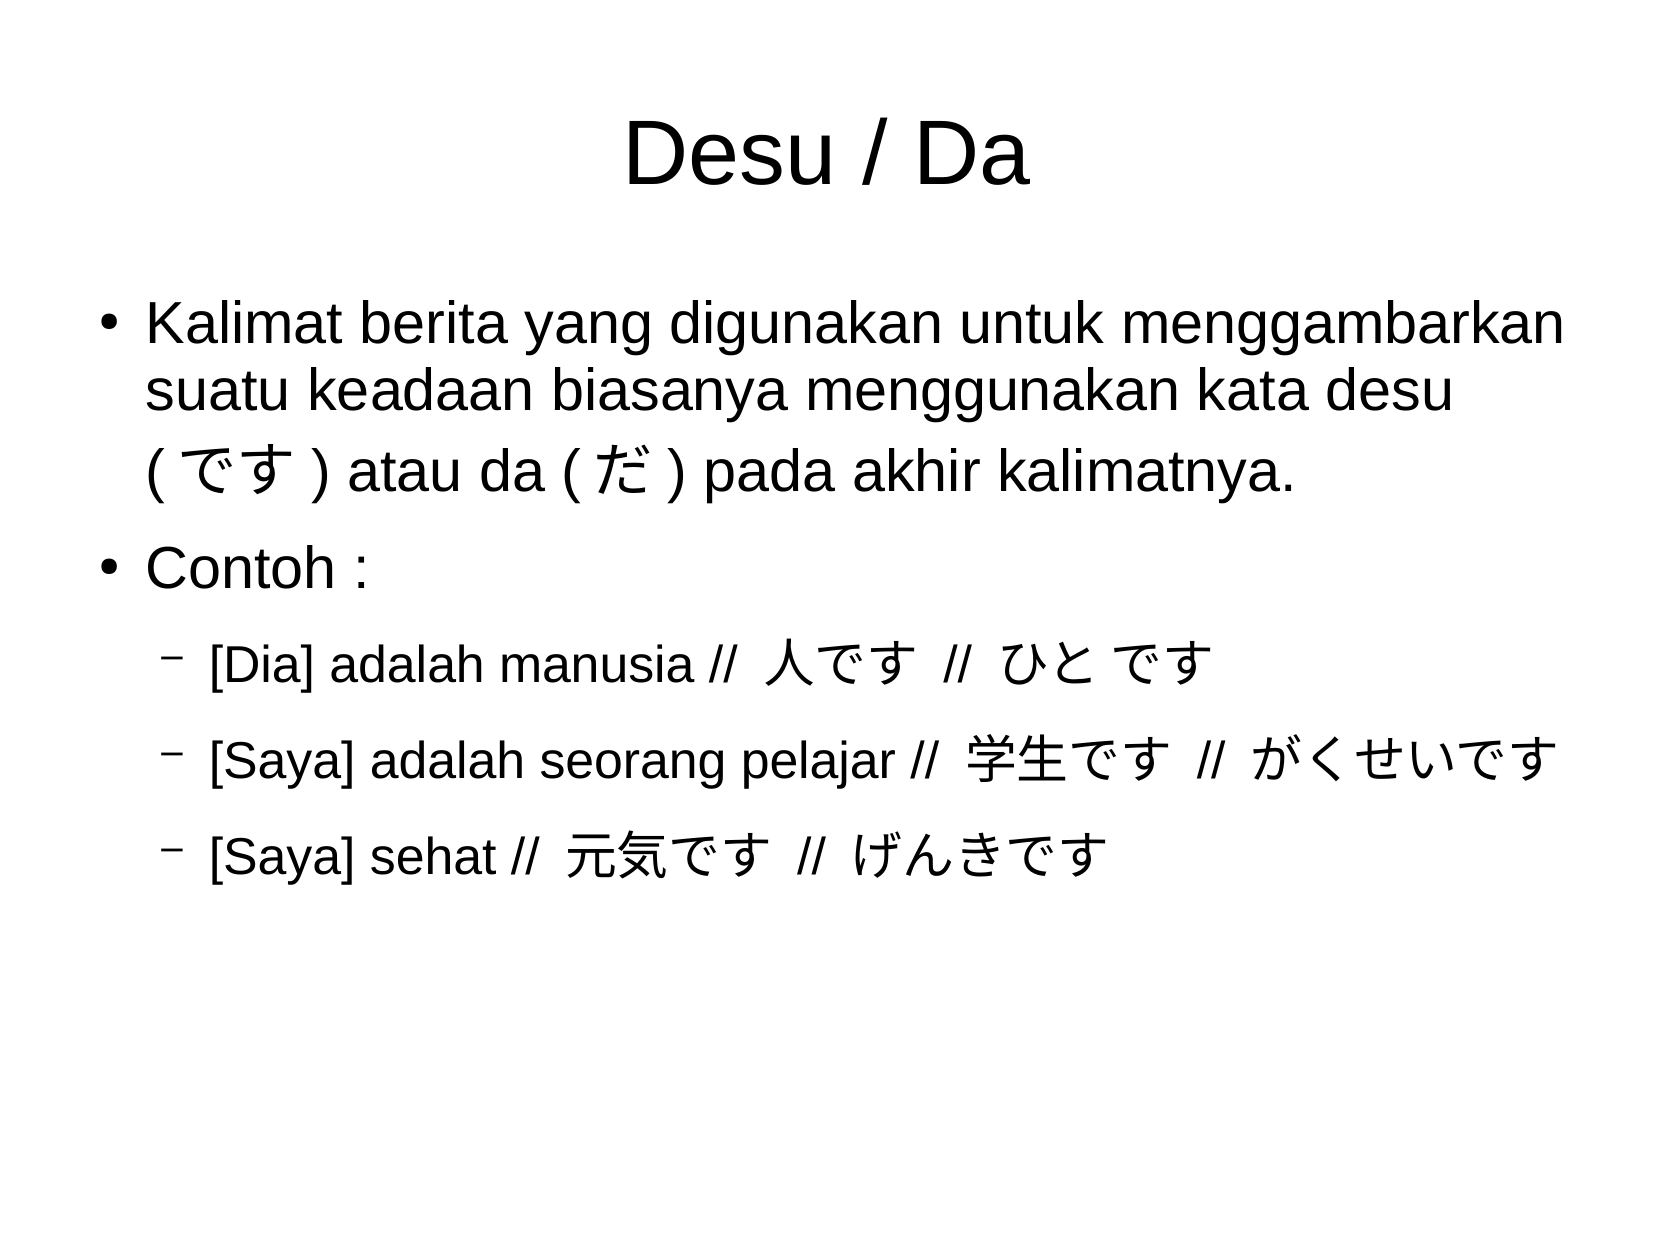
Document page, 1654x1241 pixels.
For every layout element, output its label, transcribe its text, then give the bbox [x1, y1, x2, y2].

list Kalimat berita yang digunakan untuk menggambarkan suatu keadaan biasanya menggunakan kata desu (です) atau da (だ) pada akhir kalimatnya. Contoh : [Dia] adalah manusia // 人です // ひと です [Saya] adalah seorang pelajar // 学生です // がくせいです [Saya] sehat // 元気です // げんきです [82, 290, 1571, 1010]
title Desu / Da [82, 49, 1571, 257]
